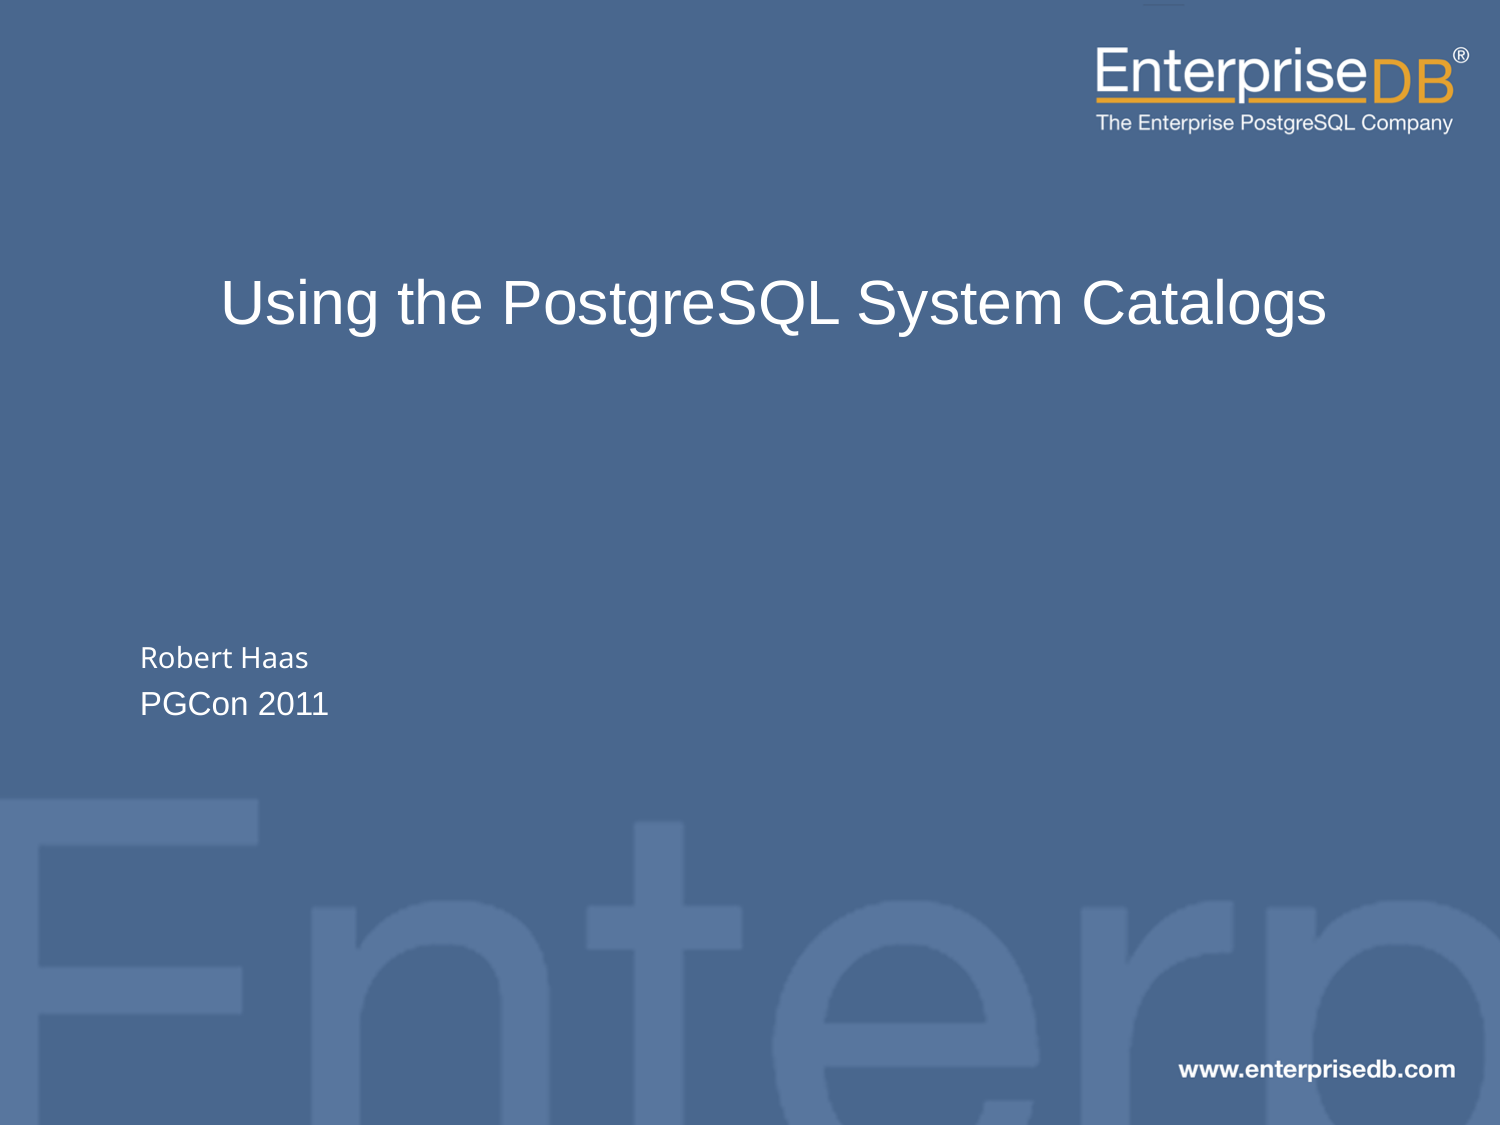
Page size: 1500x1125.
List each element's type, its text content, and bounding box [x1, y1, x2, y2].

title Using the PostgreSQL System Catalogs [125, 224, 1425, 375]
picture [0, 0, 1500, 1125]
text_box Robert Haas PGCon 2011 [125, 624, 775, 730]
